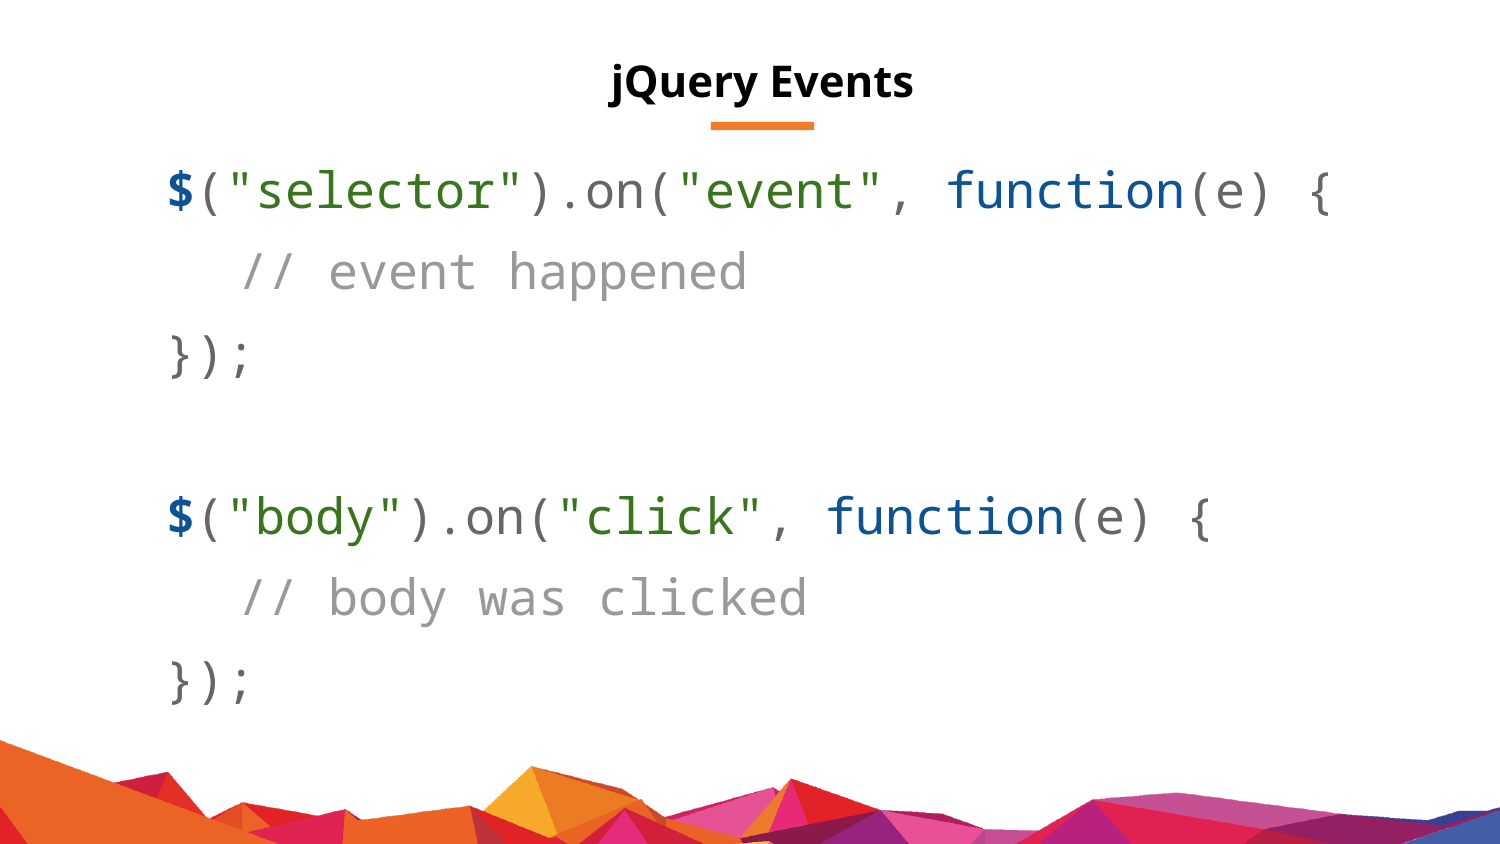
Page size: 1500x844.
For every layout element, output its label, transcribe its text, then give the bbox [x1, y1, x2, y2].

picture [0, 740, 1500, 844]
title jQuery Events [94, 39, 1431, 110]
text_box $("selector").on("event", function(e) { // event happened }); $("body").on("click", function(e) { // body was clicked }); [75, 134, 1426, 791]
